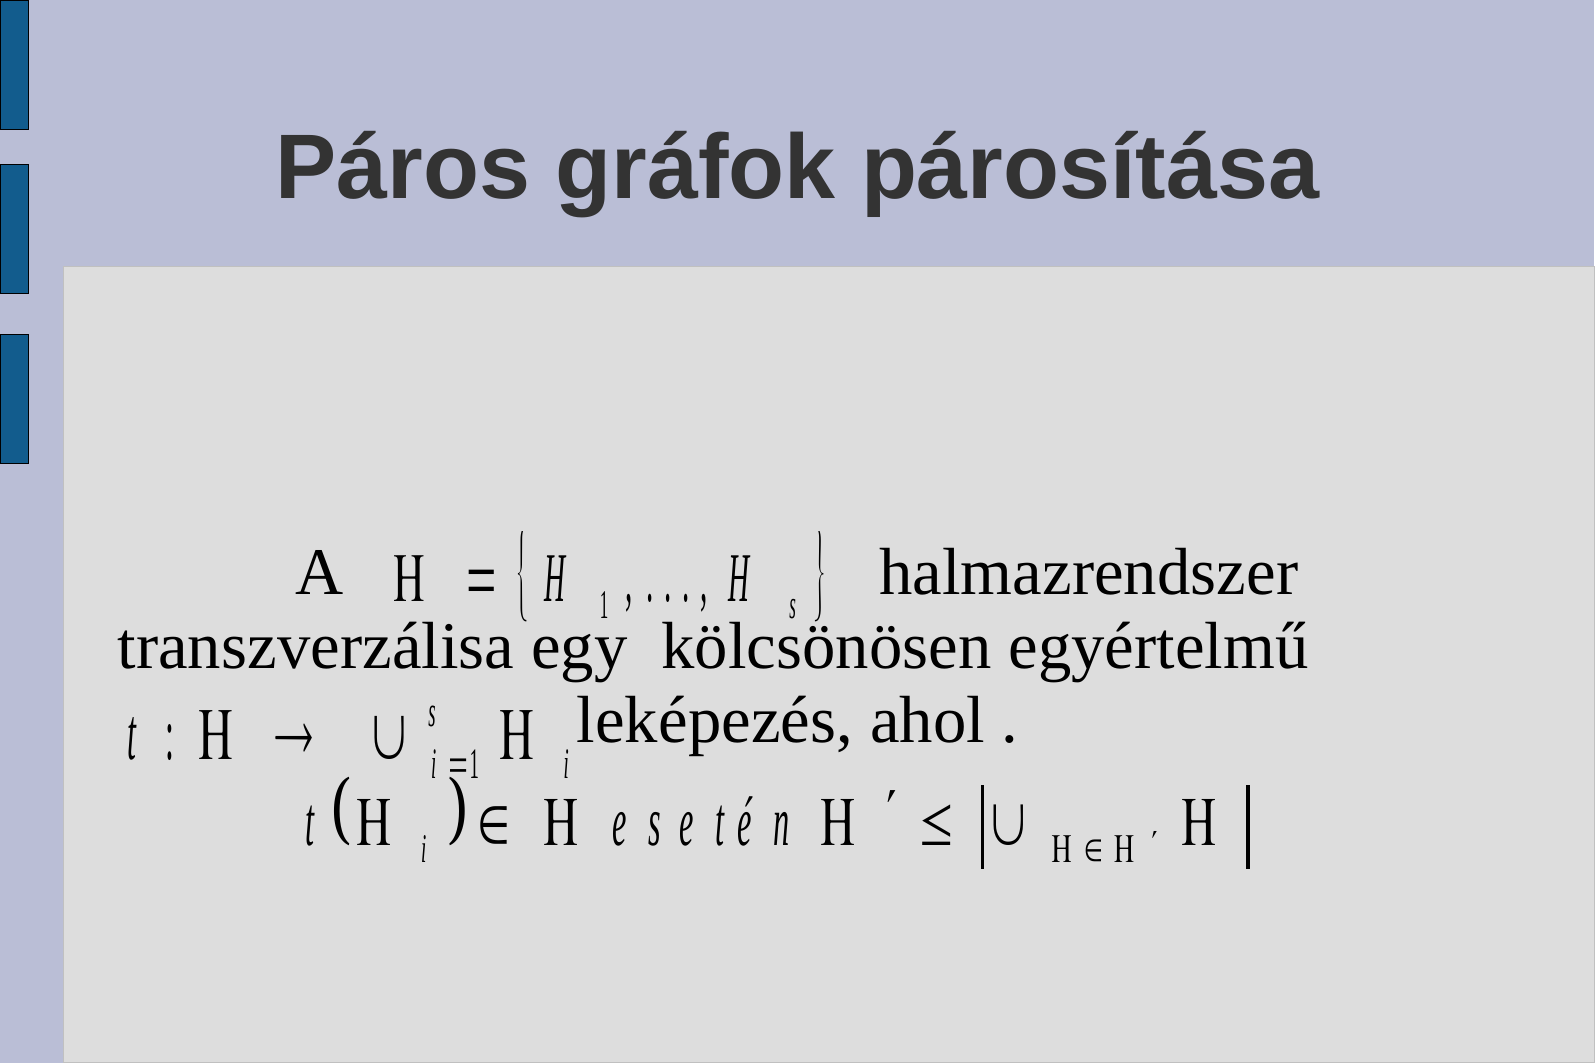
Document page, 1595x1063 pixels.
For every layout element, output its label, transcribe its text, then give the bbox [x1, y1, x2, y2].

picture [383, 531, 849, 637]
picture [118, 679, 1270, 886]
subtitle A halmazrendszer transzverzálisa egy kölcsönösen egyértelmű leképezés, ahol . [117, 302, 1479, 990]
title Páros gráfok párosítása [117, 85, 1479, 249]
